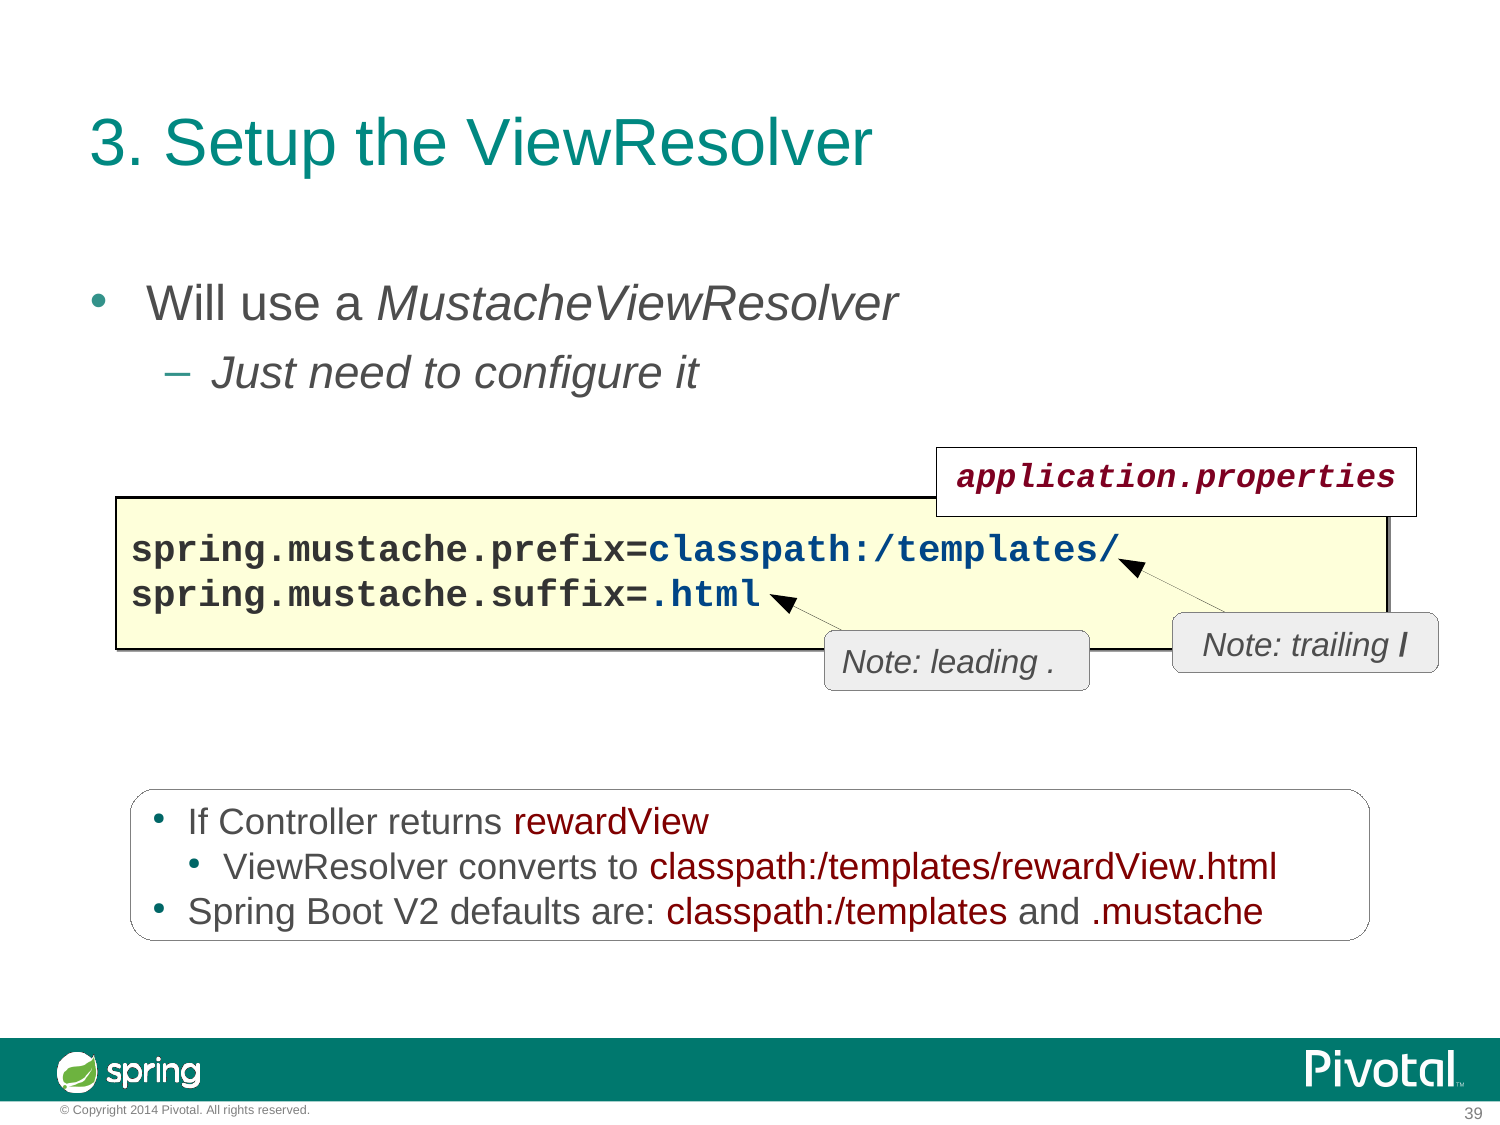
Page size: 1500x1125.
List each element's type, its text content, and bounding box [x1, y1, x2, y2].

picture [1306, 1050, 1464, 1087]
text_box Note: trailing / [1172, 612, 1439, 673]
picture [32, 1041, 210, 1103]
text_box If Controller returns rewardView ViewResolver converts to classpath:/templates/rewardView.html Spring Boot V2 defaults are: classpath:/templates and .mustache [130, 789, 1370, 941]
title 3. Setup the ViewResolver [75, 45, 1426, 233]
text_box Note: leading . [824, 630, 1090, 691]
list Will use a MustacheViewResolver Just need to configure it [75, 262, 1426, 931]
